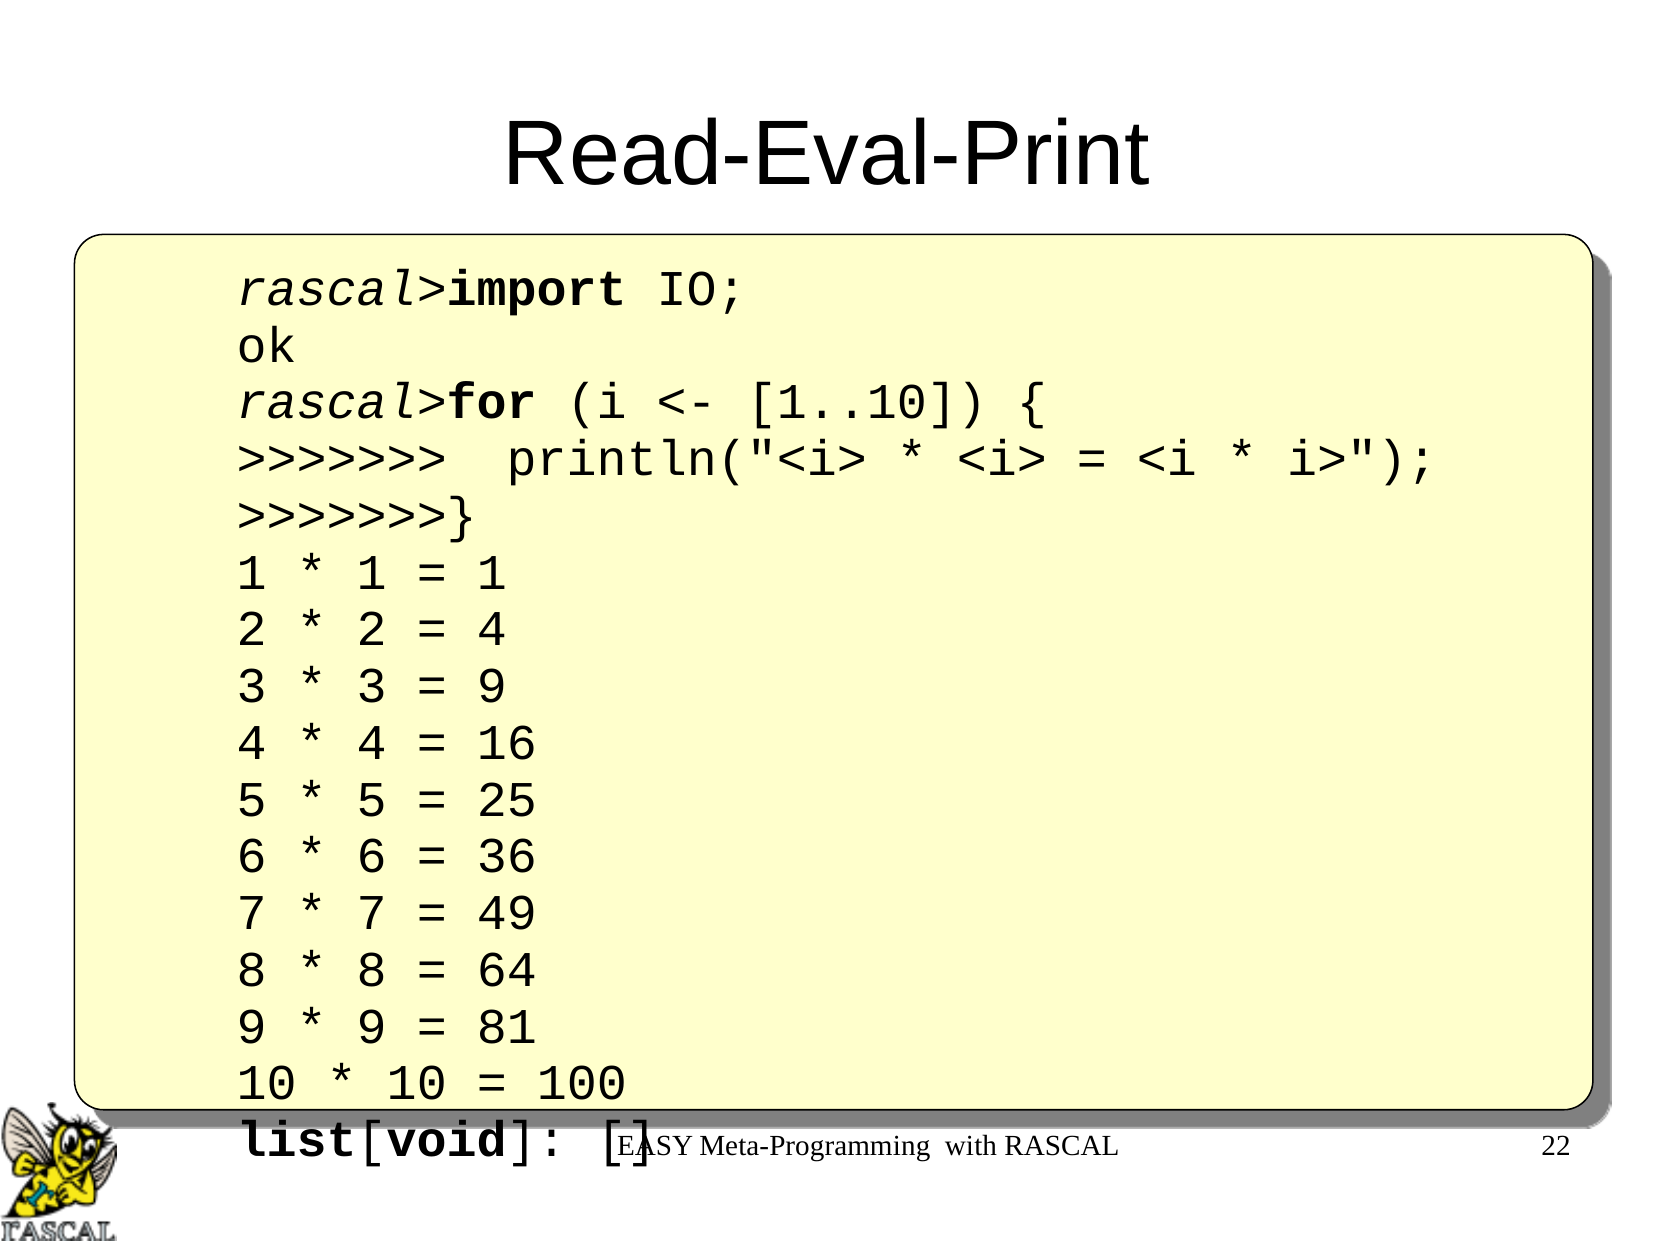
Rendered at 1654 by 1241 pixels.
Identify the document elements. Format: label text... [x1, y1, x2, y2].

text_box rascal>import IO; ok rascal>for (i <- [1..10]) { >>>>>>> println("<i> * <i> = <i * i>"); >>>>>>>} 1 * 1 = 1 2 * 2 = 4 3 * 3 = 9 4 * 4 = 16 5 * 5 = 25 6 * 6 = 36 7 * 7 = 49 8 * 8 = 64 9 * 9 = 81 10 * 10 = 100 list[void]: [] [221, 256, 1453, 1081]
text_box [74, 235, 1593, 1110]
title Read-Eval-Print [82, 56, 1571, 250]
picture [0, 1102, 117, 1241]
